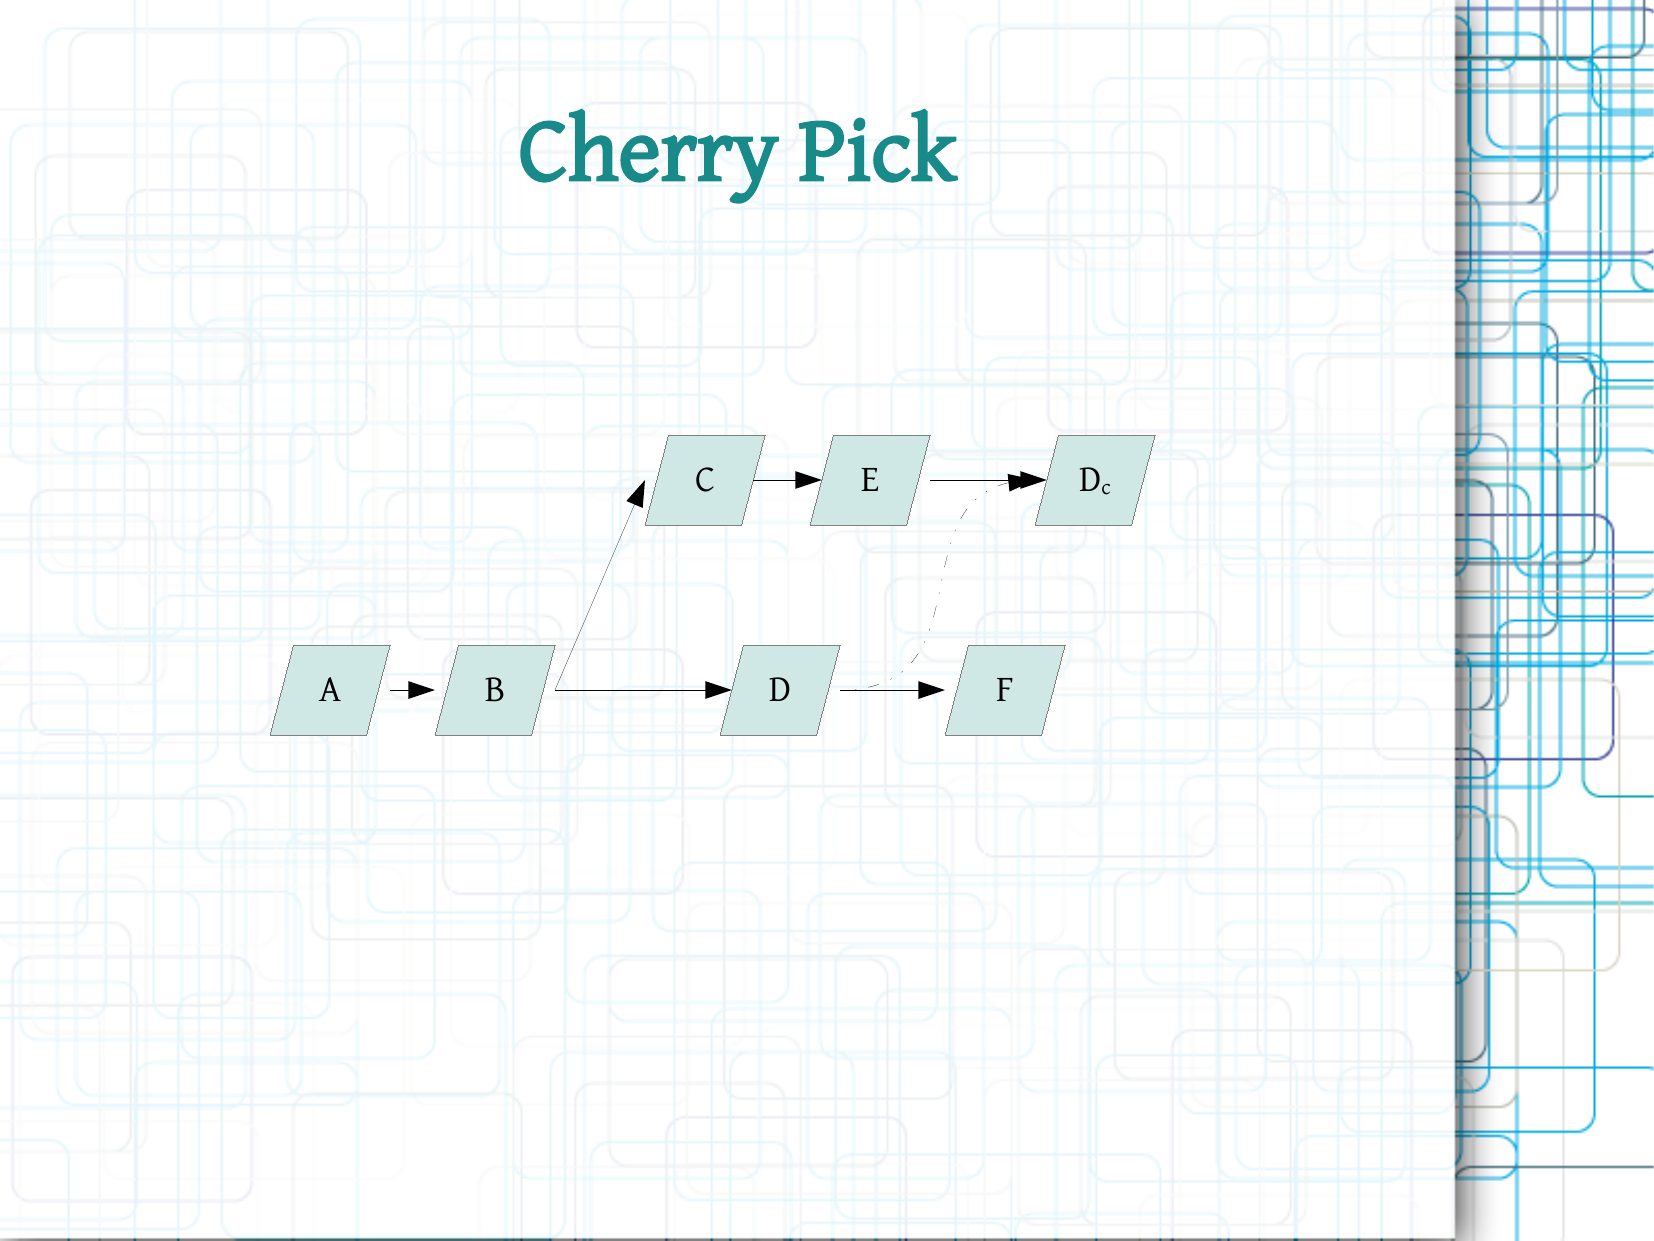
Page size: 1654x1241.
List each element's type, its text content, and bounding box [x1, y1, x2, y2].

text_box E [810, 435, 931, 526]
text_box F [945, 645, 1066, 736]
title Cherry Pick [59, 49, 1418, 257]
text_box Dc [1035, 435, 1156, 526]
picture [0, 0, 1654, 1241]
text_box A [270, 645, 391, 736]
text_box B [435, 645, 556, 736]
text_box D [720, 645, 841, 736]
text_box C [645, 435, 766, 526]
